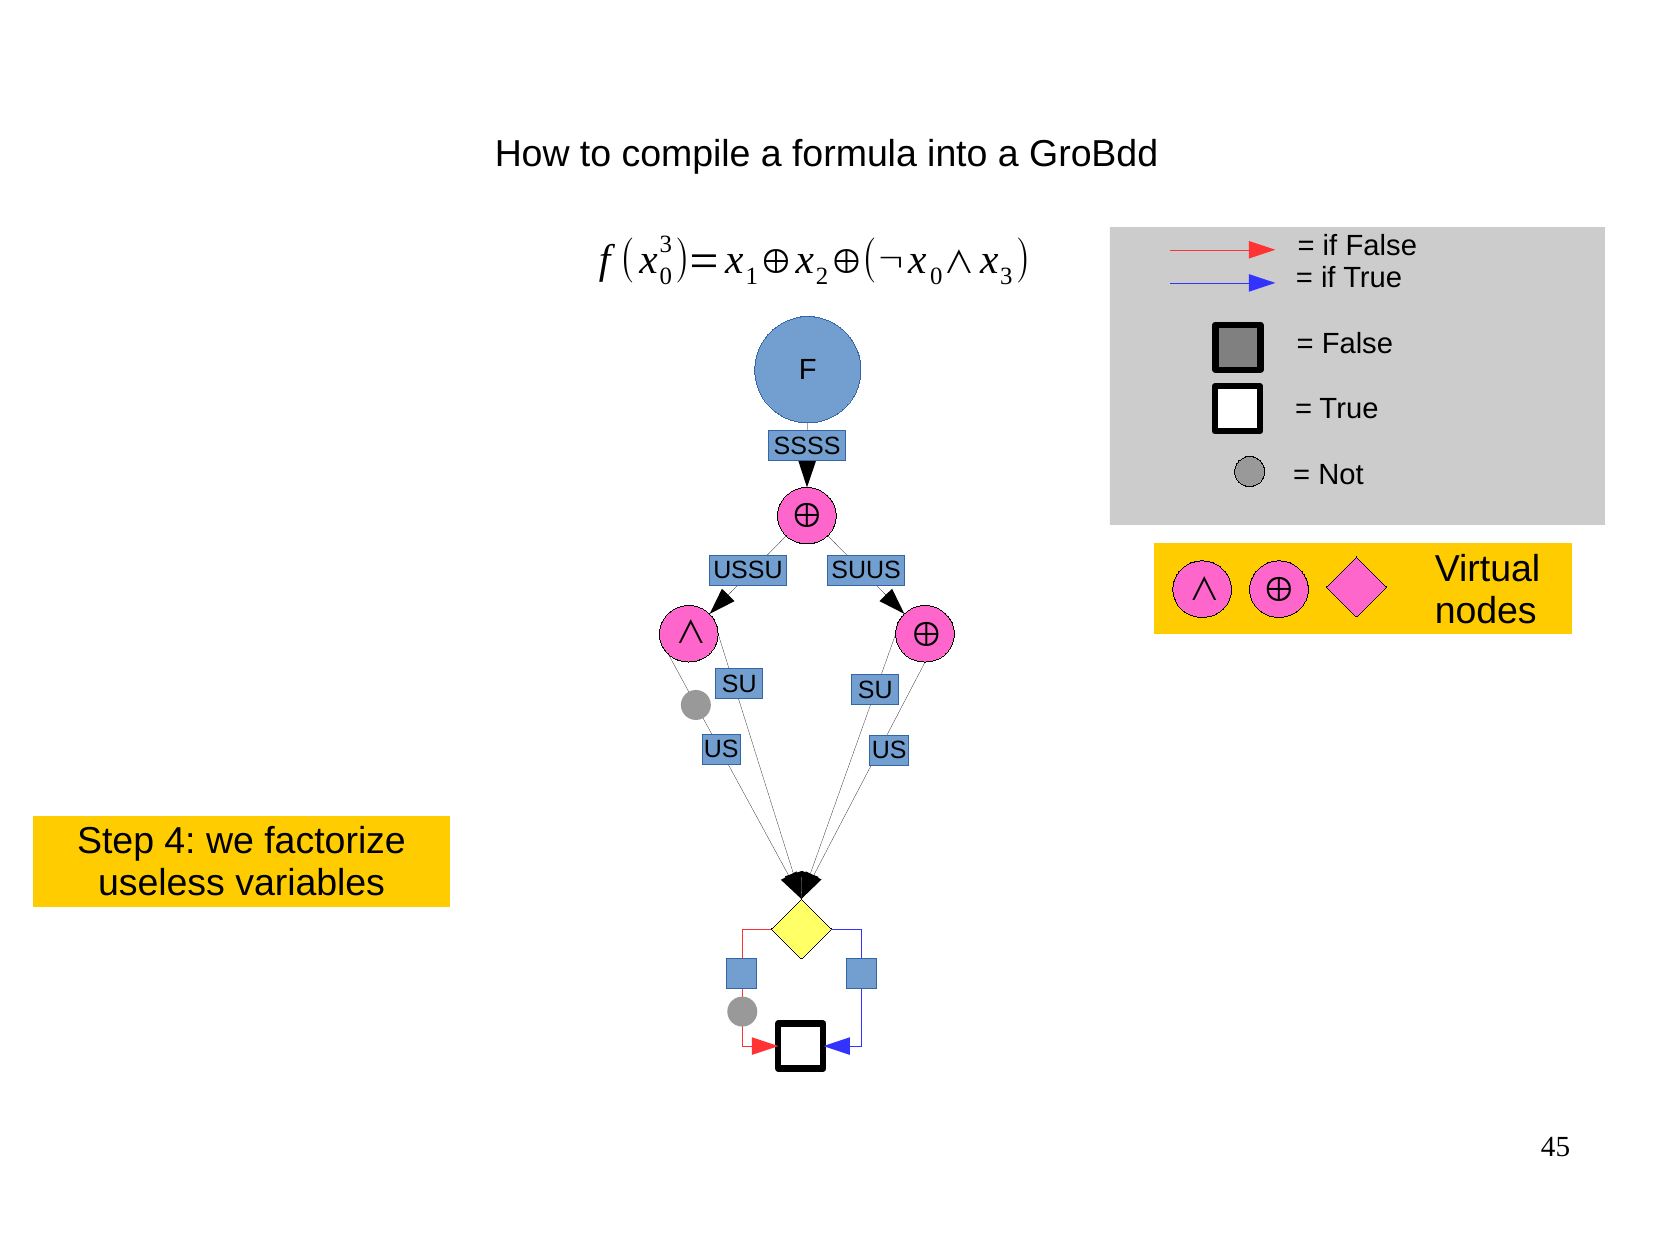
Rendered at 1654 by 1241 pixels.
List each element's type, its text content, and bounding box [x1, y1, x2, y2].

chart [668, 606, 716, 653]
text_box [846, 958, 877, 989]
text_box [830, 498, 837, 533]
text_box USSU [709, 555, 787, 586]
text_box SUUS [827, 555, 905, 586]
chart [1181, 563, 1229, 610]
text_box [787, 537, 826, 544]
text_box [1215, 324, 1261, 370]
text_box US [702, 734, 741, 765]
text_box [1154, 543, 1420, 634]
title How to compile a formula into a GroBdd [82, 49, 1571, 257]
text_box Step 4: we factorize useless variables [33, 816, 450, 907]
text_box [895, 616, 902, 652]
text_box [905, 655, 945, 662]
text_box F [754, 316, 861, 423]
text_box [727, 996, 758, 1027]
text_box SU [851, 674, 899, 705]
chart [902, 608, 950, 655]
chart [782, 490, 830, 537]
text_box [669, 653, 711, 663]
text_box [950, 619, 955, 649]
text_box [726, 958, 757, 989]
chart [1254, 563, 1302, 610]
text_box [659, 613, 668, 654]
text_box [777, 500, 782, 531]
text_box [778, 1023, 824, 1069]
text_box SSSS [768, 430, 846, 461]
text_box Virtual nodes [1420, 540, 1571, 639]
text_box [771, 899, 832, 959]
chart [590, 257, 1036, 289]
text_box = if False = if True = False = True = Not [1109, 227, 1605, 525]
text_box [680, 689, 711, 721]
text_box [1215, 386, 1261, 432]
text_box [1234, 456, 1265, 487]
text_box SU [715, 668, 763, 699]
text_box US [869, 735, 909, 766]
